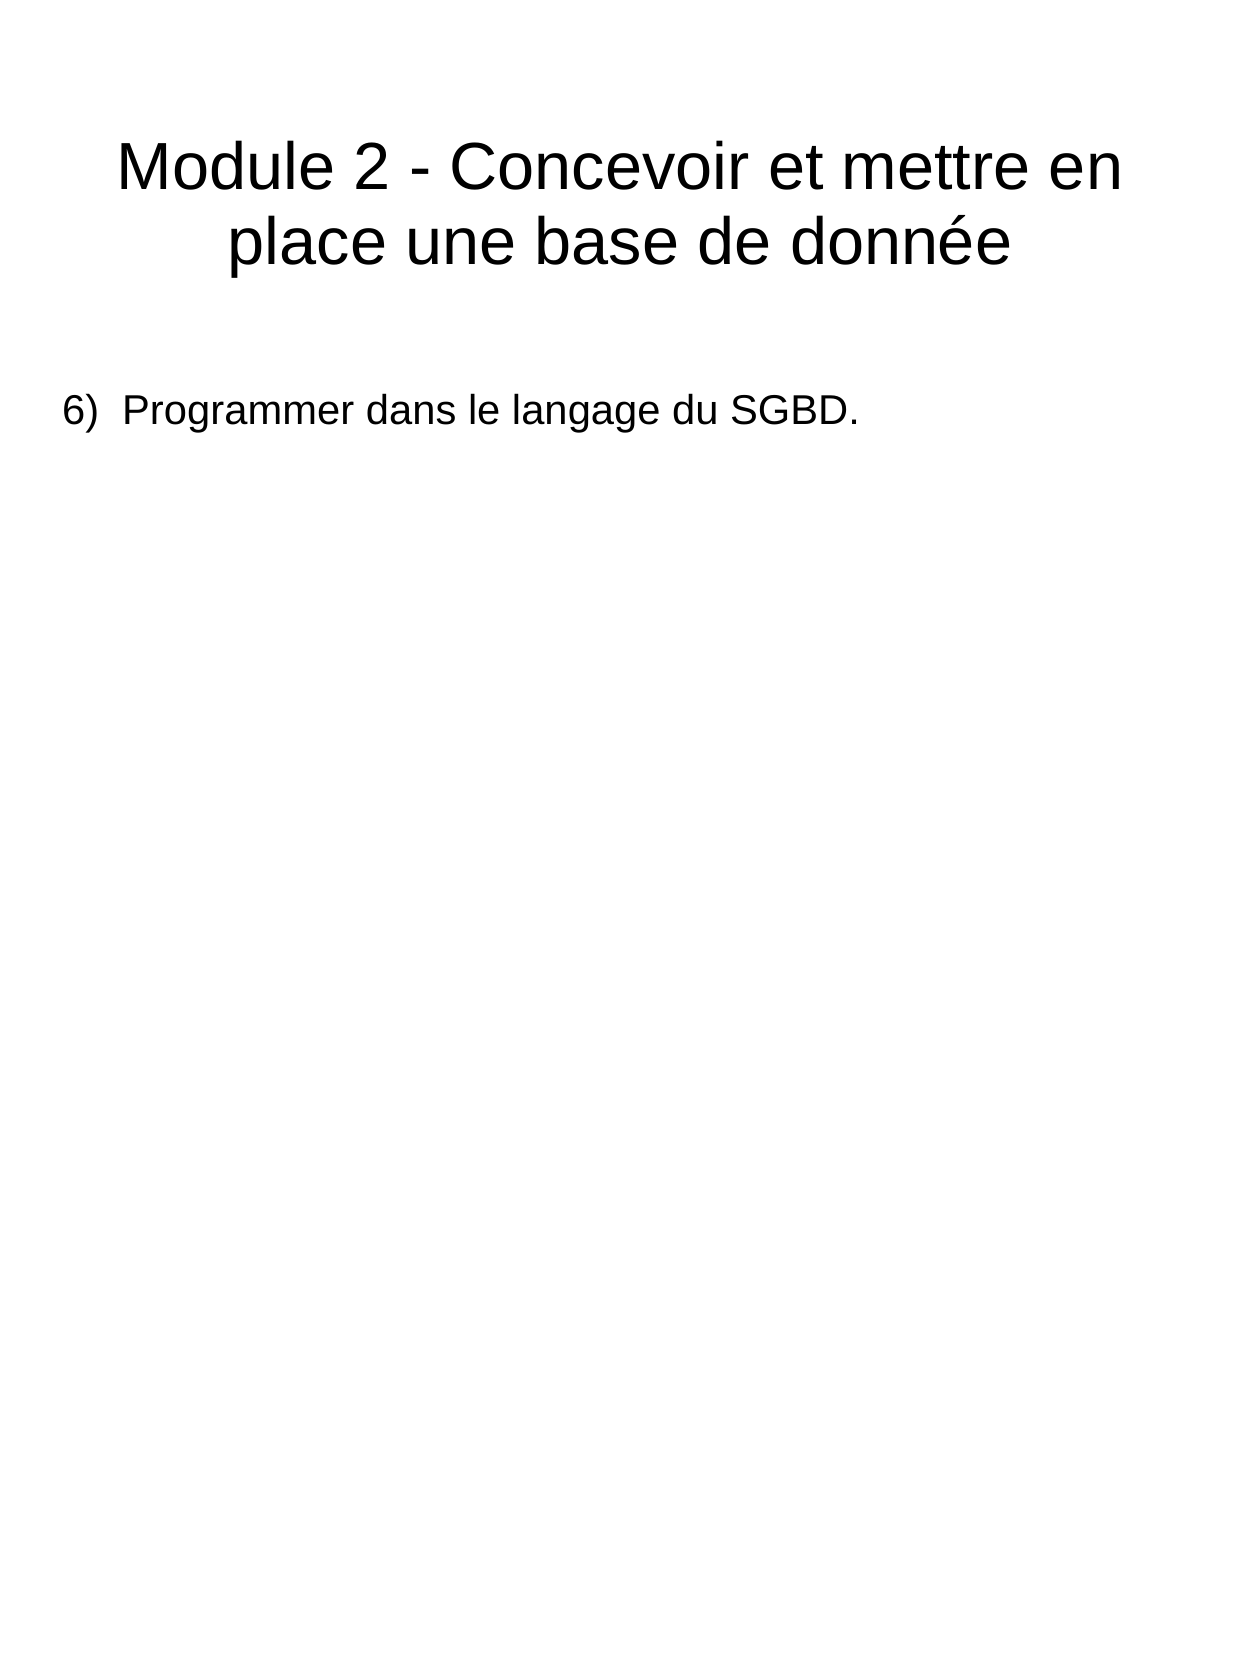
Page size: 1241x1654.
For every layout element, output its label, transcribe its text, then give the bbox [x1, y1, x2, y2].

title Module 2 - Concevoir et mettre en place une base de donnée [62, 66, 1179, 343]
list 6) Programmer dans le langage du SGBD. [62, 386, 1179, 1346]
